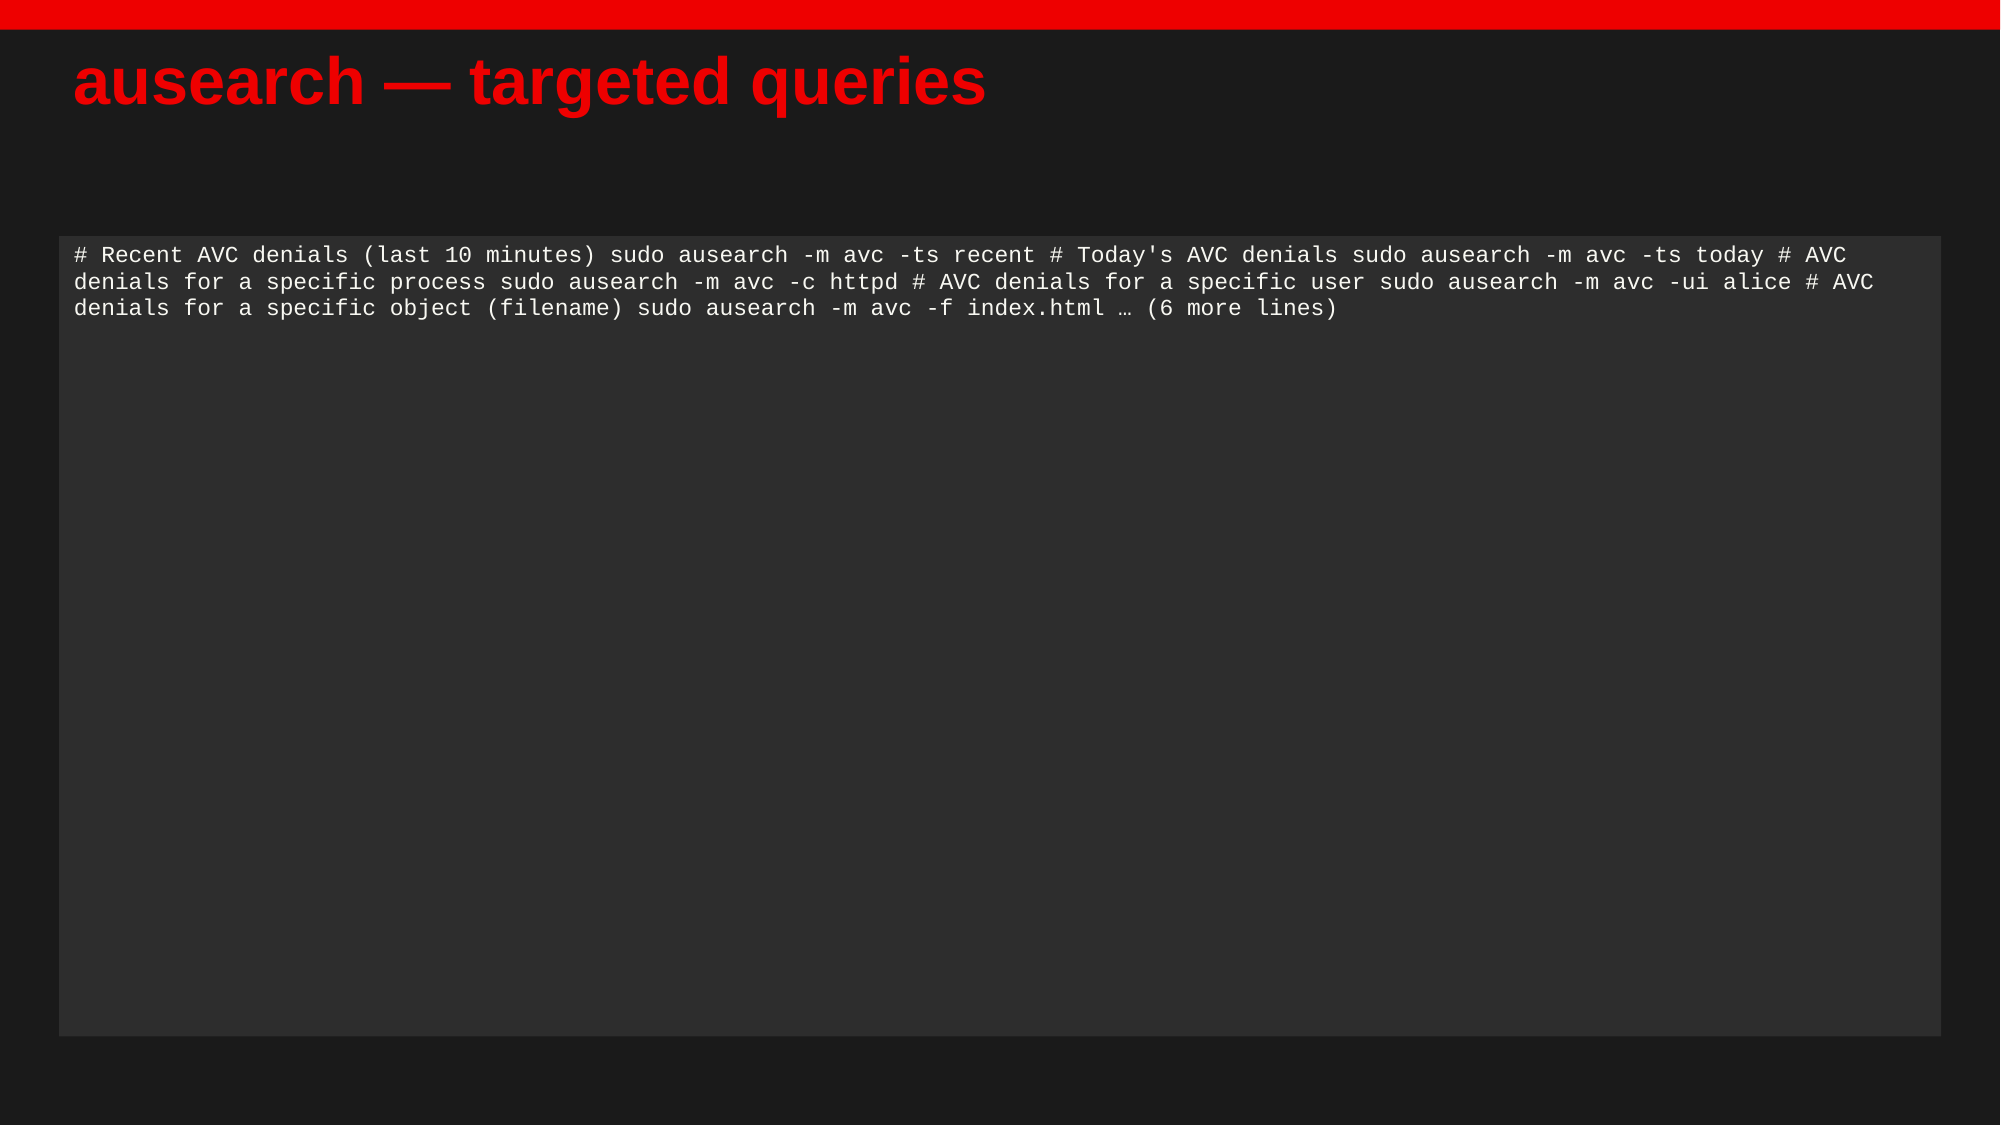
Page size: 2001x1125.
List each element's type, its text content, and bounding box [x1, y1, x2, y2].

text_box # Recent AVC denials (last 10 minutes) sudo ausearch -m avc -ts recent # Today's AVC denials sudo ausearch -m avc -ts today # AVC denials for a specific process sudo ausearch -m avc -c httpd # AVC denials for a specific user sudo ausearch -m avc -ui alice # AVC denials for a specific object (filename) sudo ausearch -m avc -f index.html … (6 more lines) [59, 236, 1942, 1037]
text_box ausearch — targeted queries [59, 36, 1942, 208]
text_box [0, 0, 2001, 30]
